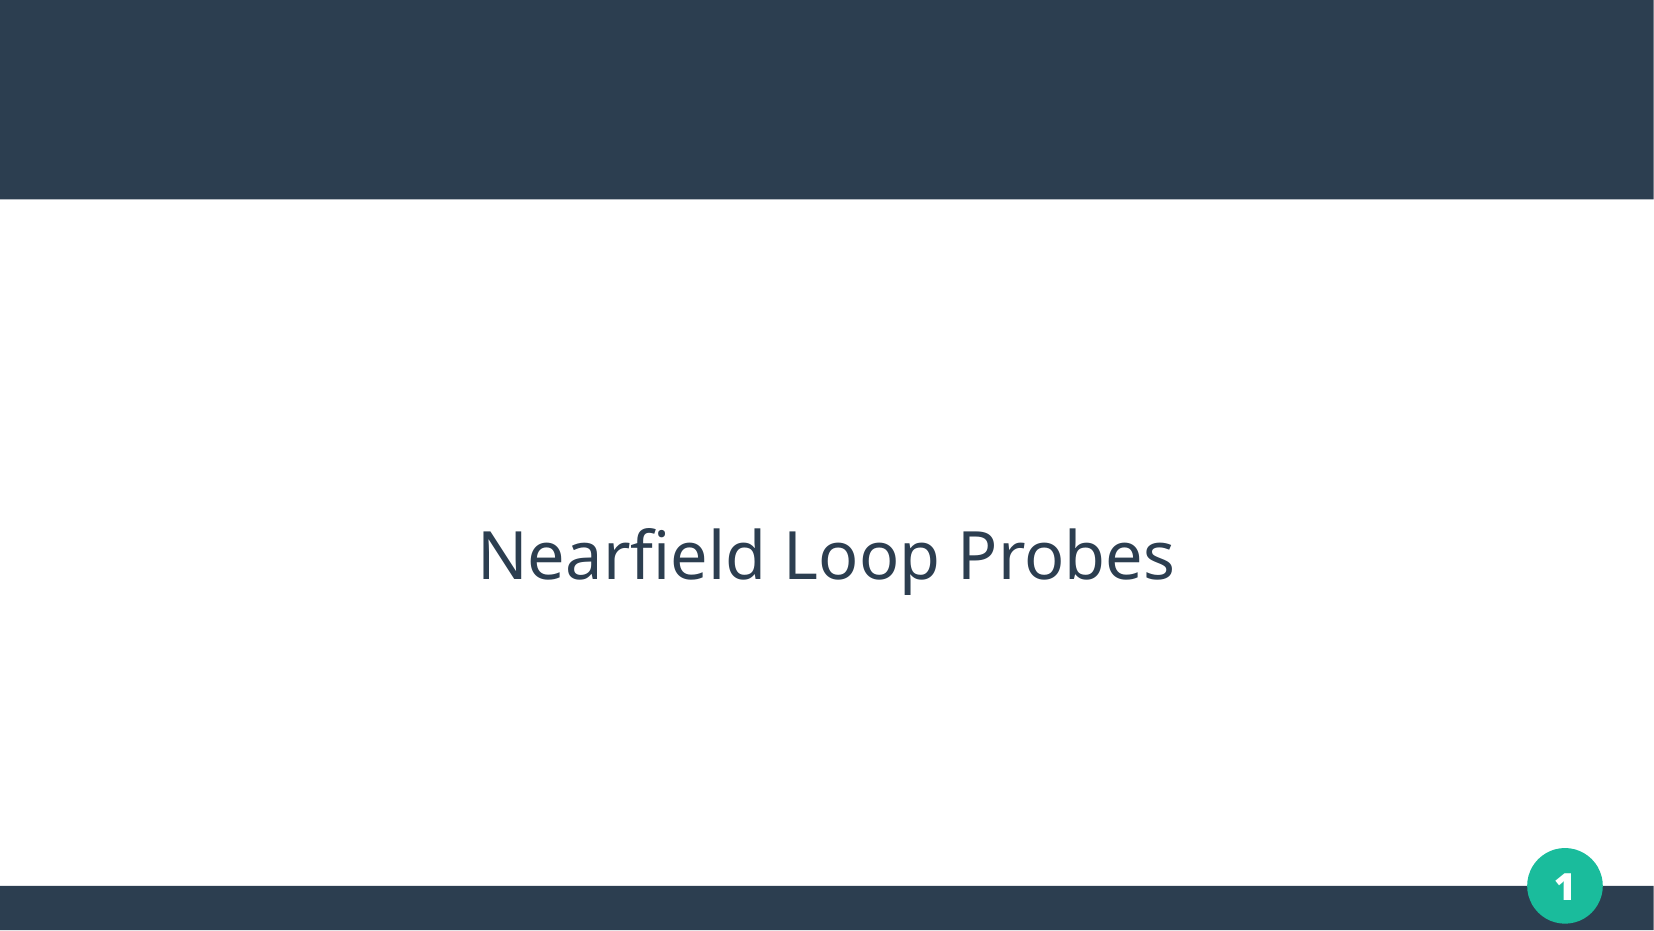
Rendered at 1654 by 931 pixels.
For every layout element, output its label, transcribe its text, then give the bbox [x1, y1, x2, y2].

subtitle Nearfield Loop Probes [59, 243, 1595, 864]
